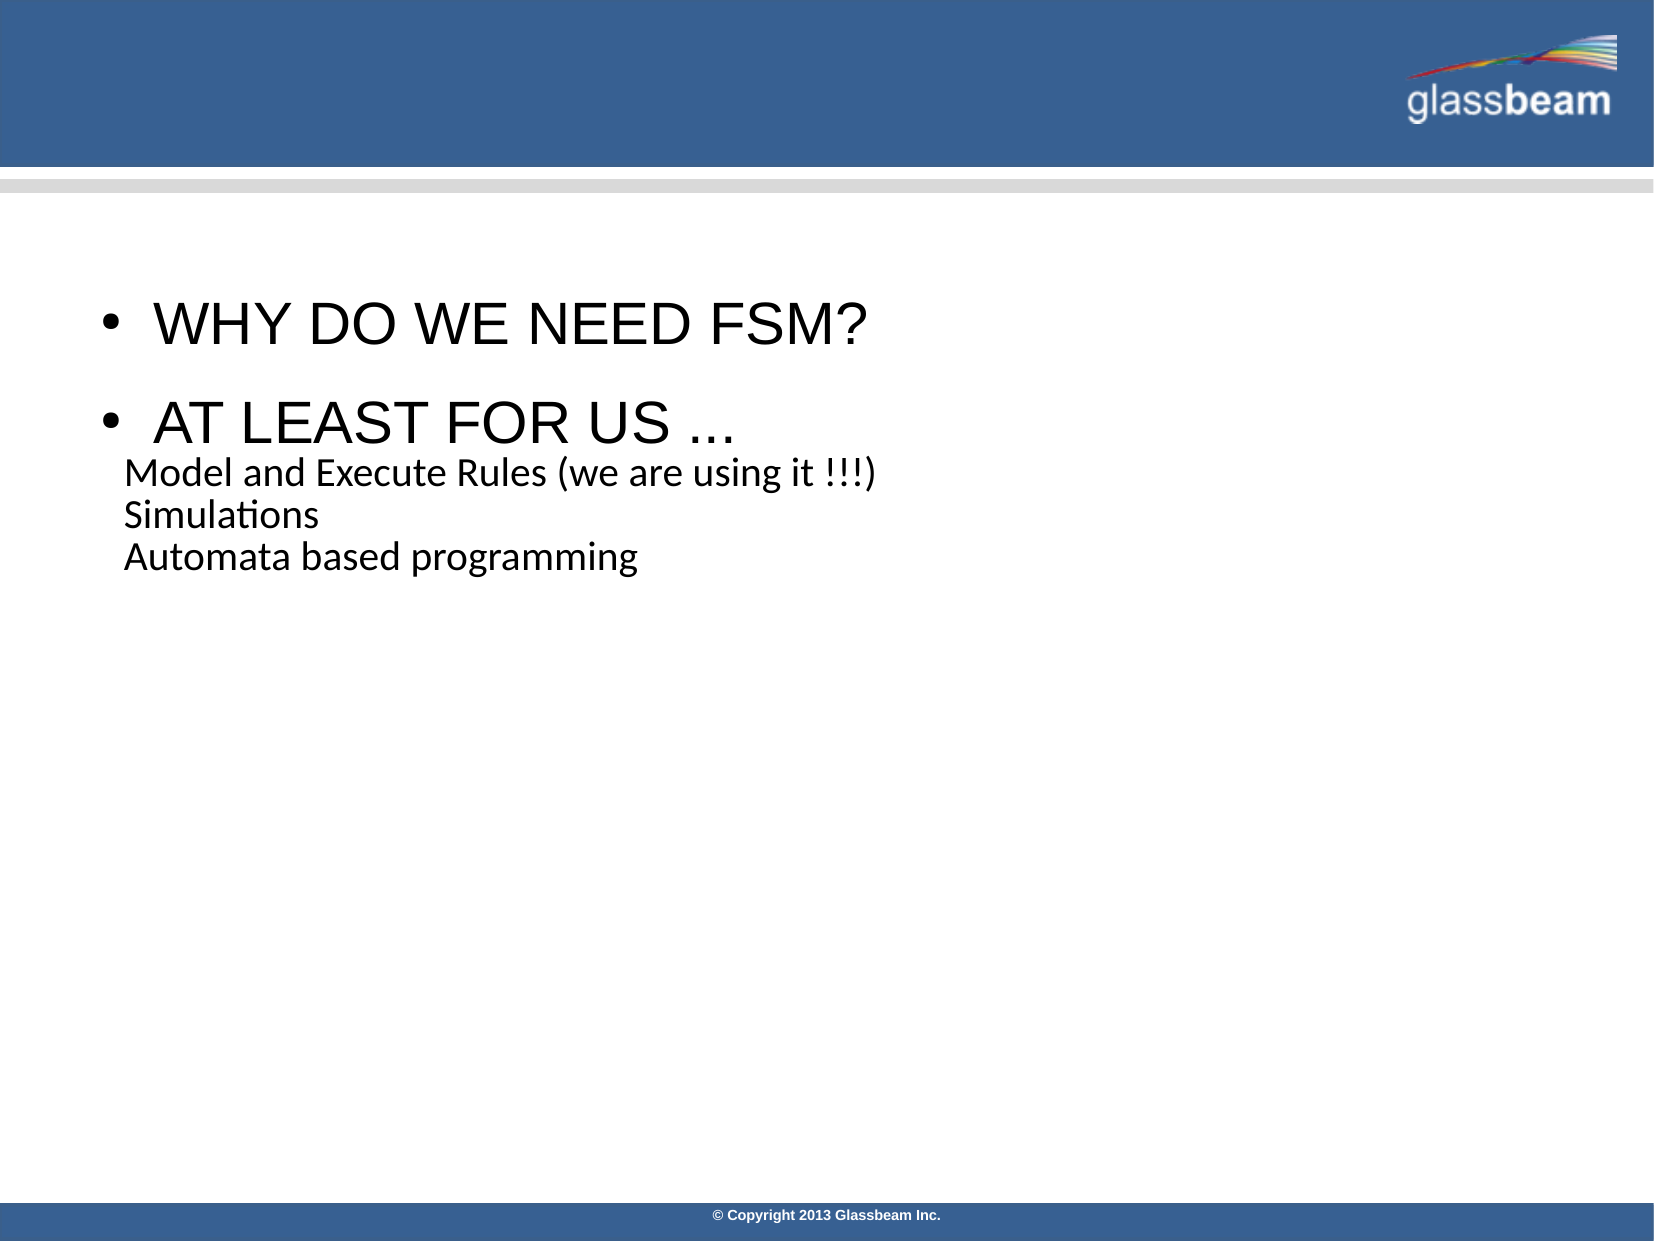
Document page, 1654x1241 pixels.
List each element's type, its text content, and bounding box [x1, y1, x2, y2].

list WHY DO WE NEED FSM? AT LEAST FOR US ... [82, 290, 1571, 1010]
picture [1405, 35, 1617, 124]
